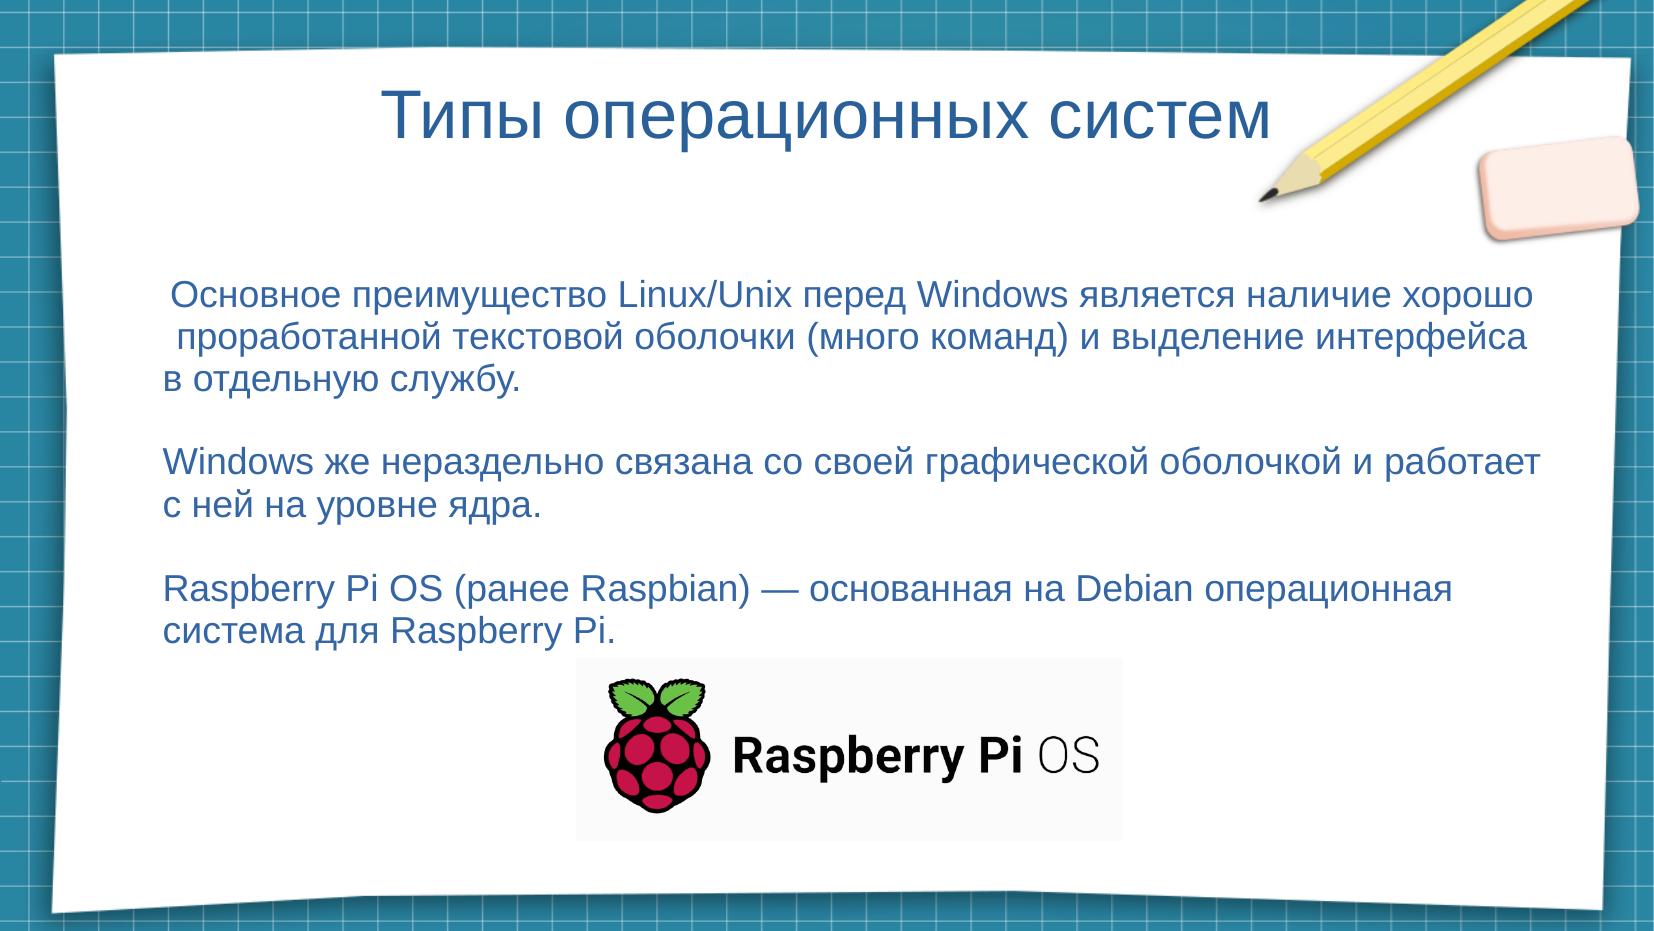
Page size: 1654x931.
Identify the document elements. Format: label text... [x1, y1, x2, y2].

text_box Основное преимущество Linux/Unix перед Windows является наличие хорошо проработанной текстовой оболочки (много команд) и выделение интерфейса в отдельную службу. Windows же нераздельно связана со своей графической оболочкой и работает с ней на уровне ядра. Raspberry Pi OS (ранее Raspbian) — основанная на Debian операционная система для Raspberry Pi. [147, 265, 1557, 659]
title Типы операционных систем [82, 37, 1571, 193]
picture [0, 0, 1654, 931]
